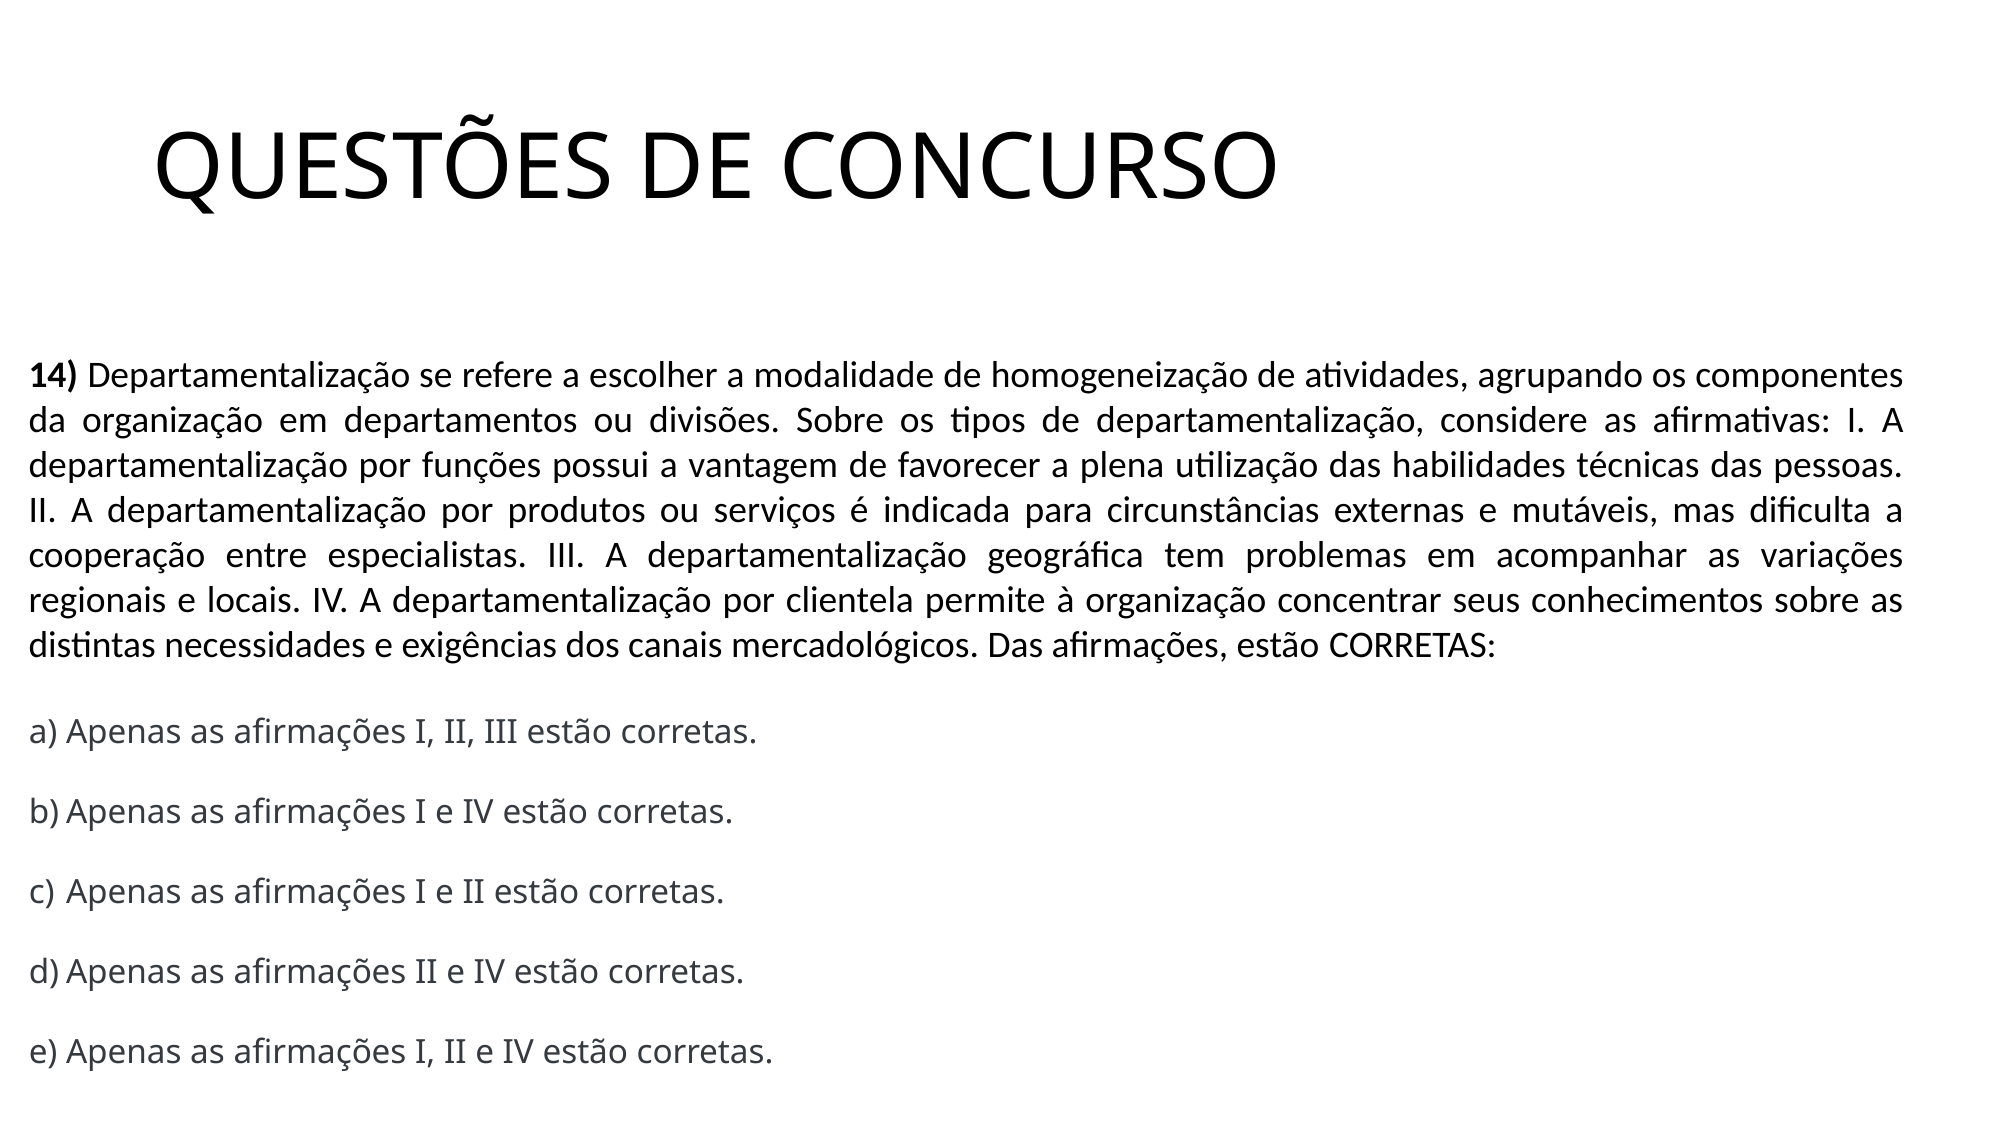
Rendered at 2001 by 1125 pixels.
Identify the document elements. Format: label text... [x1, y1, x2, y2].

title QUESTÕES DE CONCURSO [137, 59, 1863, 278]
list 14) Departamentalização se refere a escolher a modalidade de homogeneização de atividades, agrupando os componentes da organização em departamentos ou divisões. Sobre os tipos de departamentalização, considere as afirmativas: I. A departamentalização por funções possui a vantagem de favorecer a plena utilização das habilidades técnicas das pessoas. II. A departamentalização por produtos ou serviços é indicada para circunstâncias externas e mutáveis, mas dificulta a cooperação entre especialistas. III. A departamentalização geográfica tem problemas em acompanhar as variações regionais e locais. IV. A departamentalização por clientela permite à organização concentrar seus conhecimentos sobre as distintas necessidades e exigências dos canais mercadológicos. Das afirmações, estão CORRETAS: Apenas as afirmações I, II, III estão corretas. Apenas as afirmações I e IV estão corretas. Apenas as afirmações I e II estão corretas. Apenas as afirmações II e IV estão corretas. Apenas as afirmações I, II e IV estão corretas. [13, 342, 1921, 1035]
